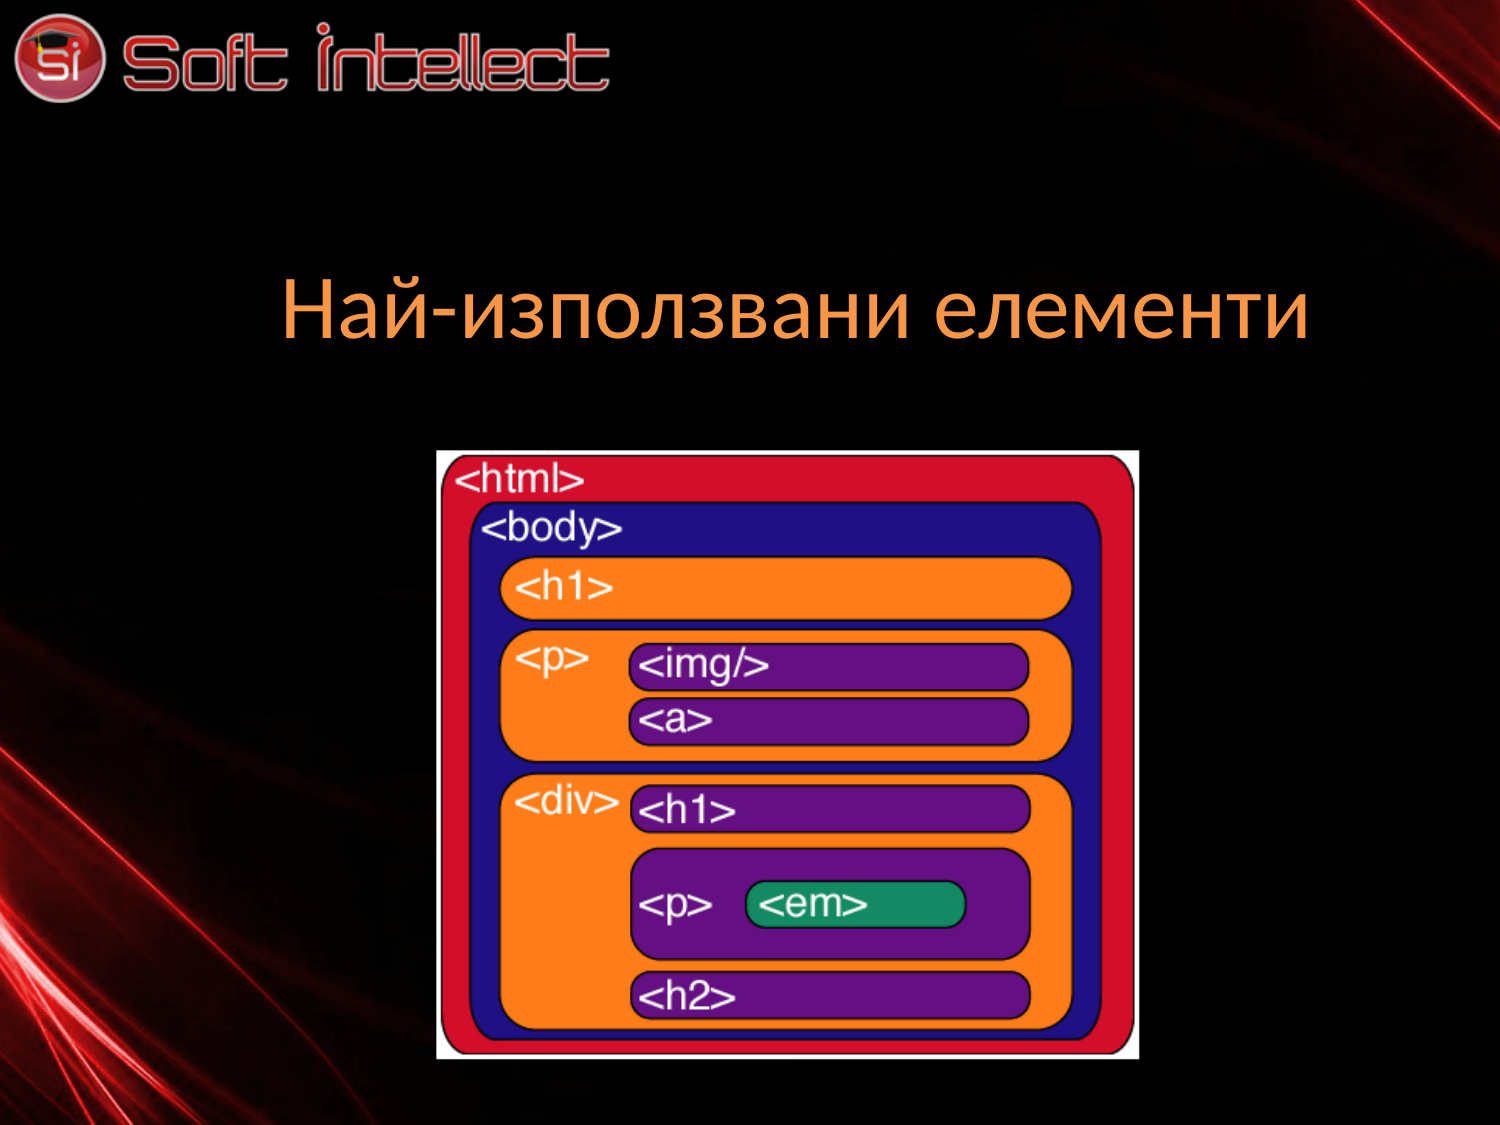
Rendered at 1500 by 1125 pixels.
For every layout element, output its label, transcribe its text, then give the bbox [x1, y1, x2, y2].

picture [0, 0, 1500, 1125]
text_box Най-използвани елементи [158, 181, 1434, 423]
